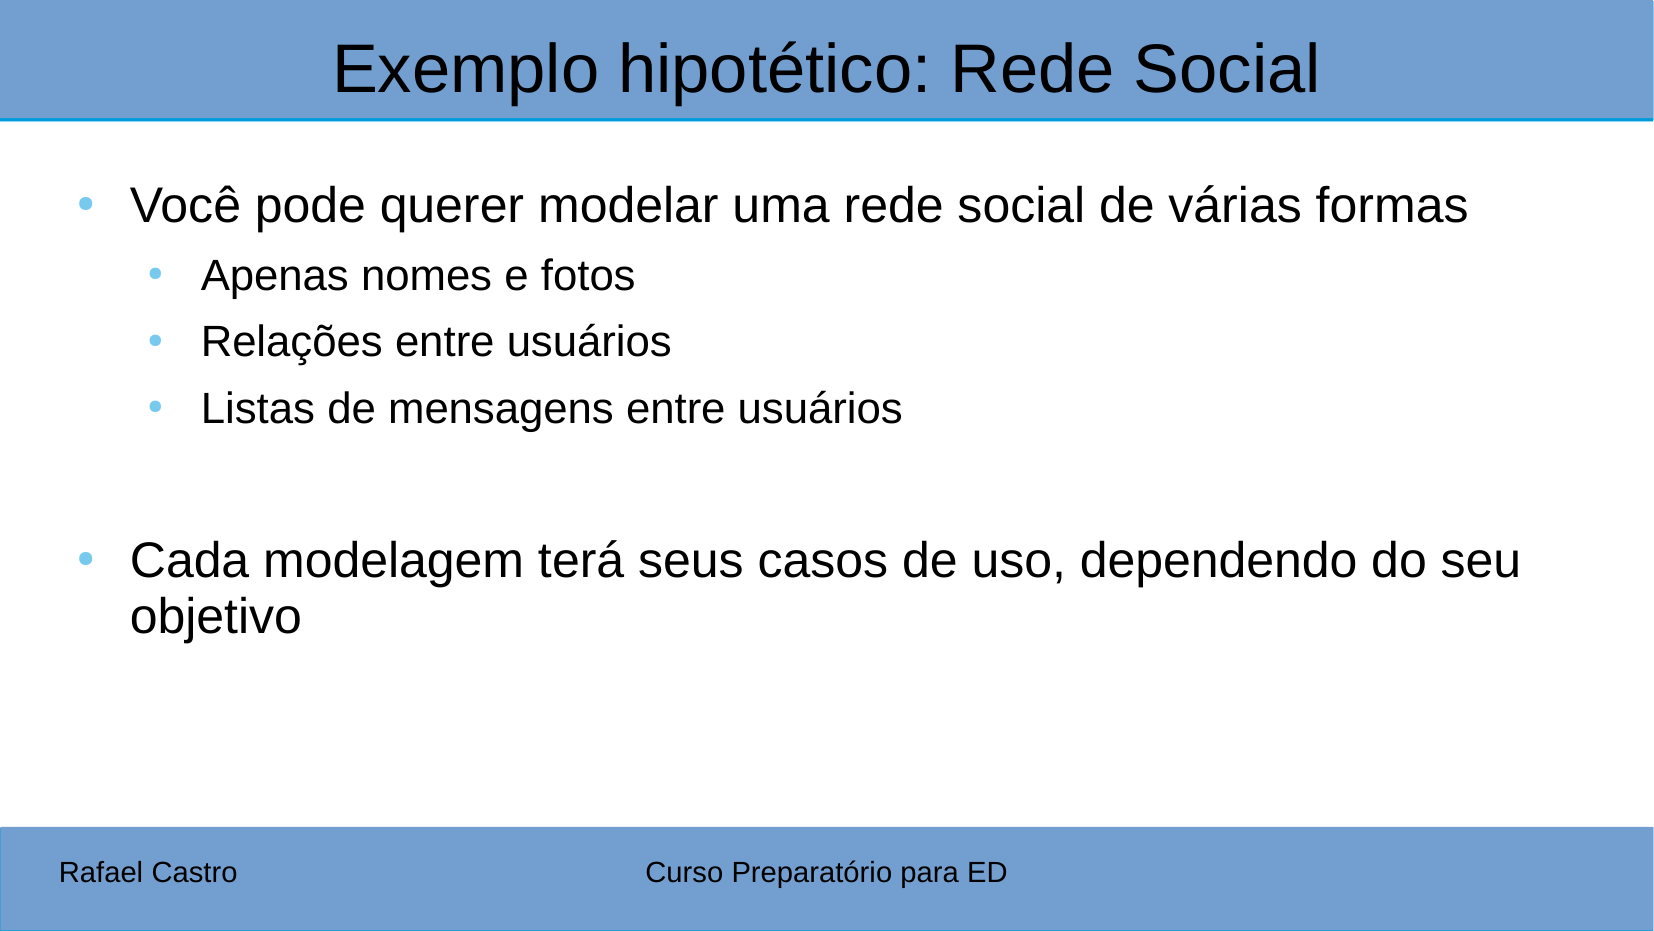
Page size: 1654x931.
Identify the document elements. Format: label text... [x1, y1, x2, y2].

title Exemplo hipotético: Rede Social [59, 29, 1595, 108]
list Você pode querer modelar uma rede social de várias formas Apenas nomes e fotos Relações entre usuários Listas de mensagens entre usuários Cada modelagem terá seus casos de uso, dependendo do seu objetivo [59, 177, 1595, 768]
